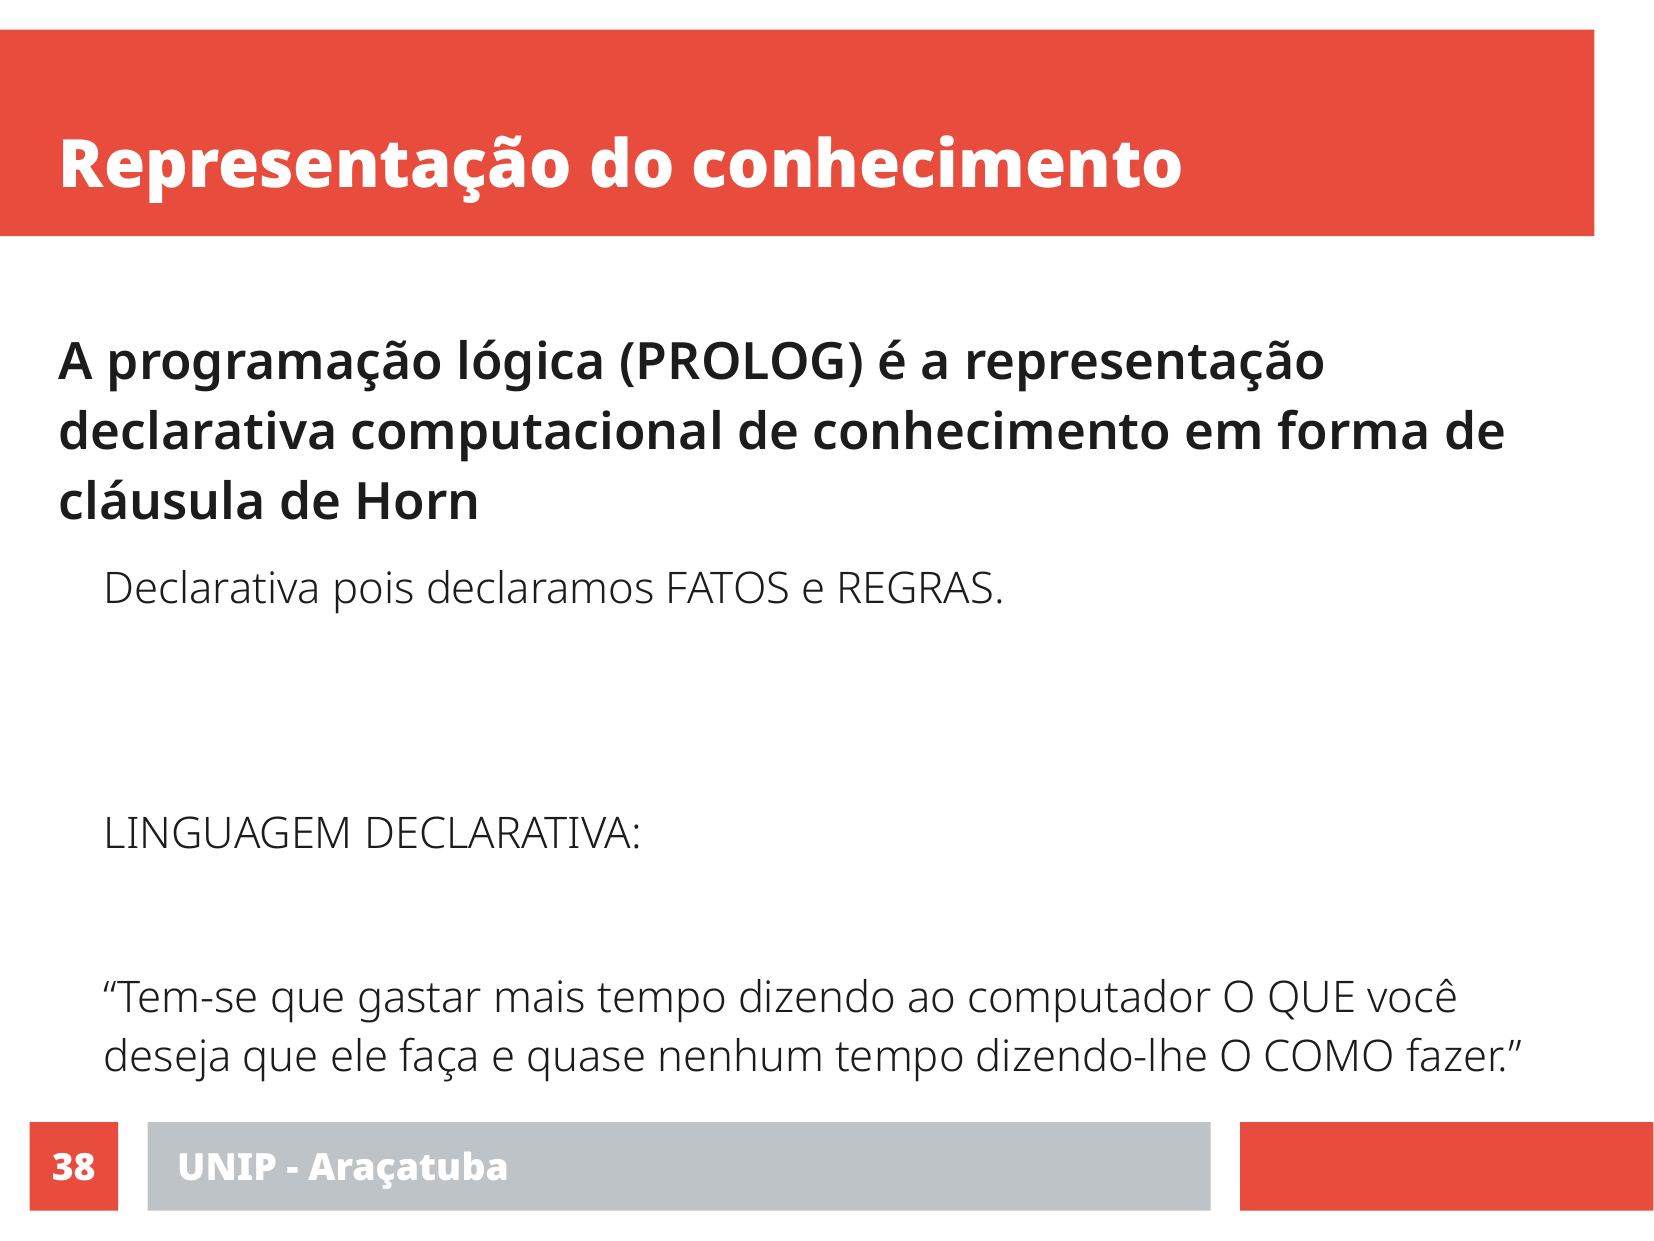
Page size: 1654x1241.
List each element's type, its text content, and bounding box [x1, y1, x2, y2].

title Representação do conhecimento [59, 59, 1595, 207]
list A programação lógica (PROLOG) é a representação declarativa computacional de conhecimento em forma de cláusula de Horn Declarativa pois declaramos FATOS e REGRAS. LINGUAGEM DECLARATIVA: “Tem-se que gastar mais tempo dizendo ao computador O QUE você deseja que ele faça e quase nenhum tempo dizendo-lhe O COMO fazer.” [59, 324, 1565, 1093]
